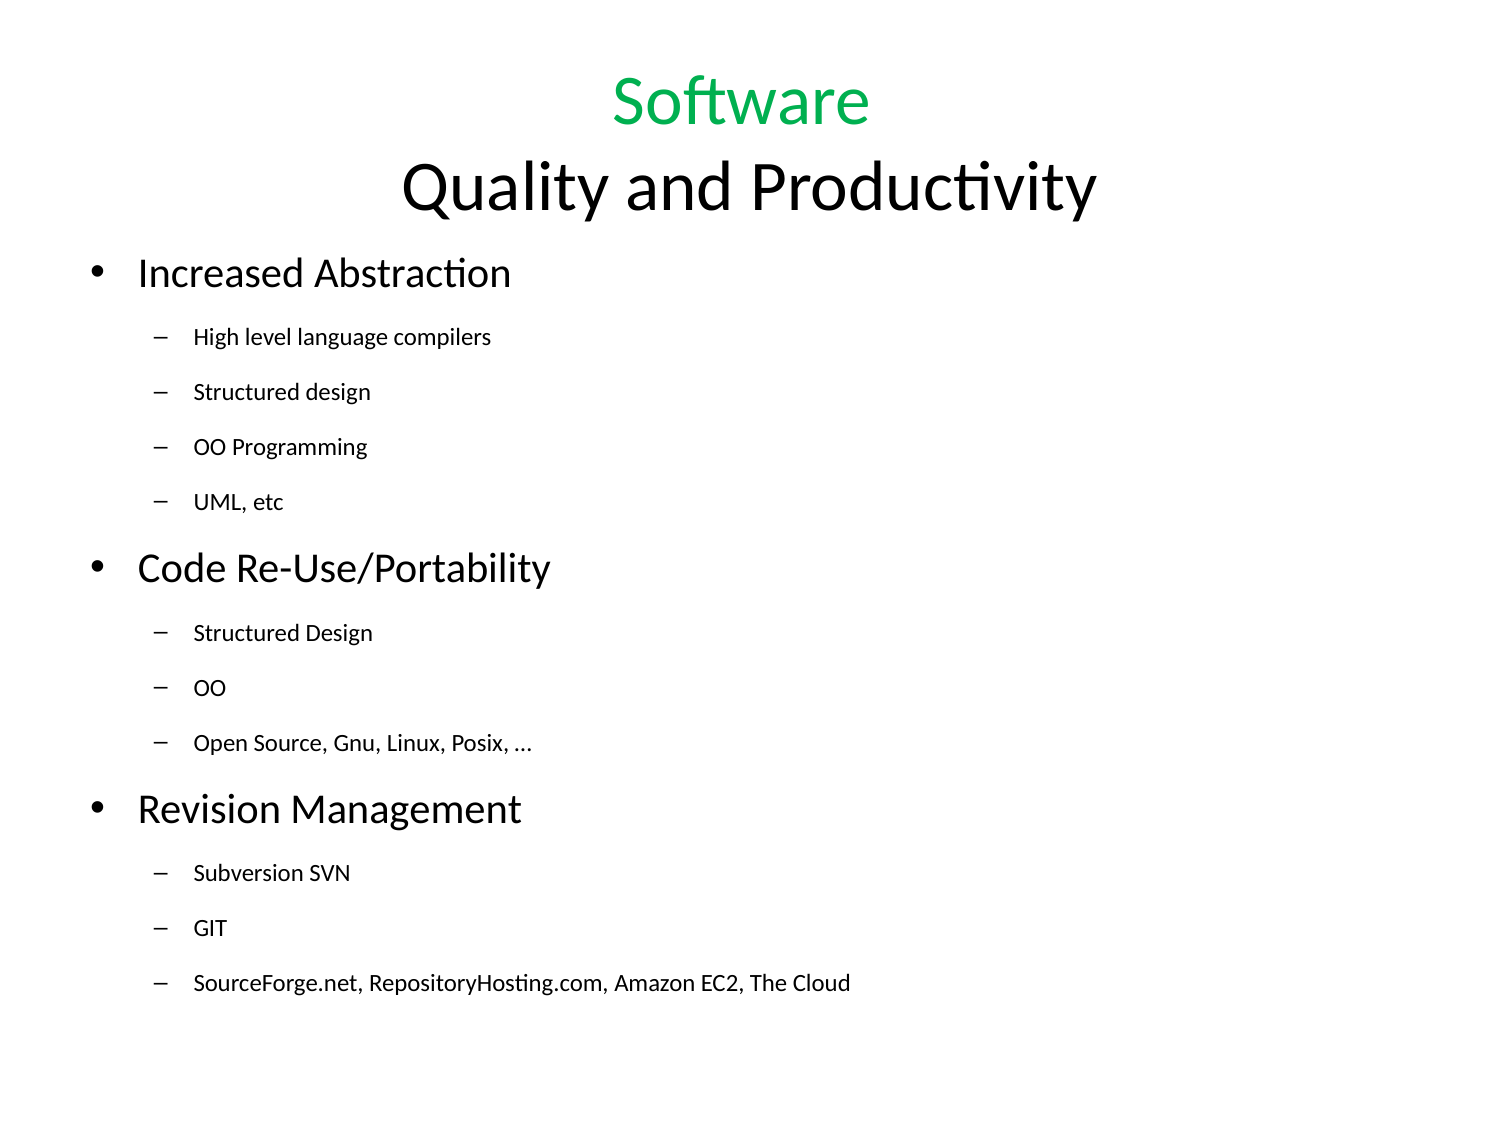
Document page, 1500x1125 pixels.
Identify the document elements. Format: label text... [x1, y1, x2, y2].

list Increased Abstraction High level language compilers Structured design OO Programming UML, etc Code Re-Use/Portability Structured Design OO Open Source, Gnu, Linux, Posix, … Revision Management Subversion SVN GIT SourceForge.net, RepositoryHosting.com, Amazon EC2, The Cloud [75, 237, 1425, 1005]
title Software Quality and Productivity [75, 45, 1425, 233]
